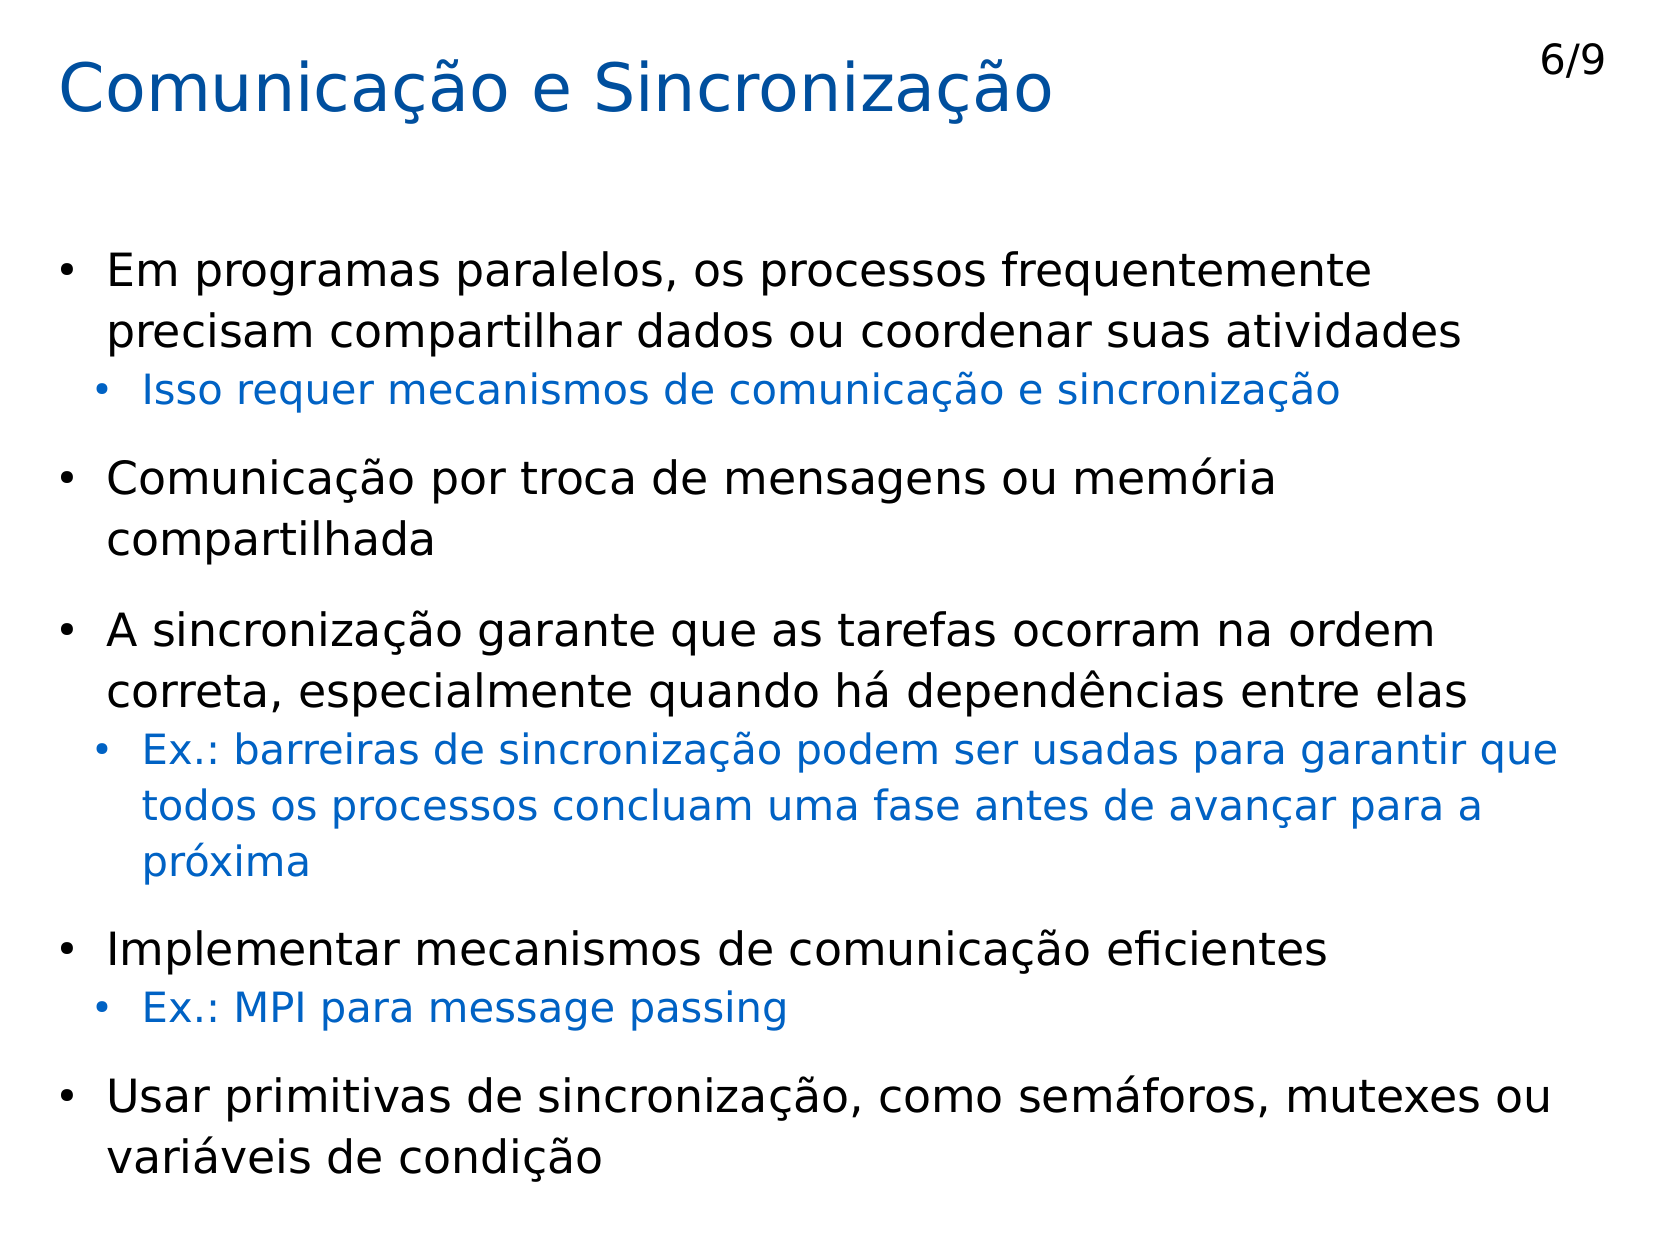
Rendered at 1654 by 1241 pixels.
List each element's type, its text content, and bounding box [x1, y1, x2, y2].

list Em programas paralelos, os processos frequentemente precisam compartilhar dados ou coordenar suas atividades Isso requer mecanismos de comunicação e sincronização Comunicação por troca de mensagens ou memória compartilhada A sincronização garante que as tarefas ocorram na ordem correta, especialmente quando há dependências entre elas Ex.: barreiras de sincronização podem ser usadas para garantir que todos os processos concluam uma fase antes de avançar para a próxima Implementar mecanismos de comunicação eficientes Ex.: MPI para message passing Usar primitivas de sincronização, como semáforos, mutexes ou variáveis de condição [59, 236, 1595, 1211]
title Comunicação e Sincronização [59, 29, 1506, 148]
